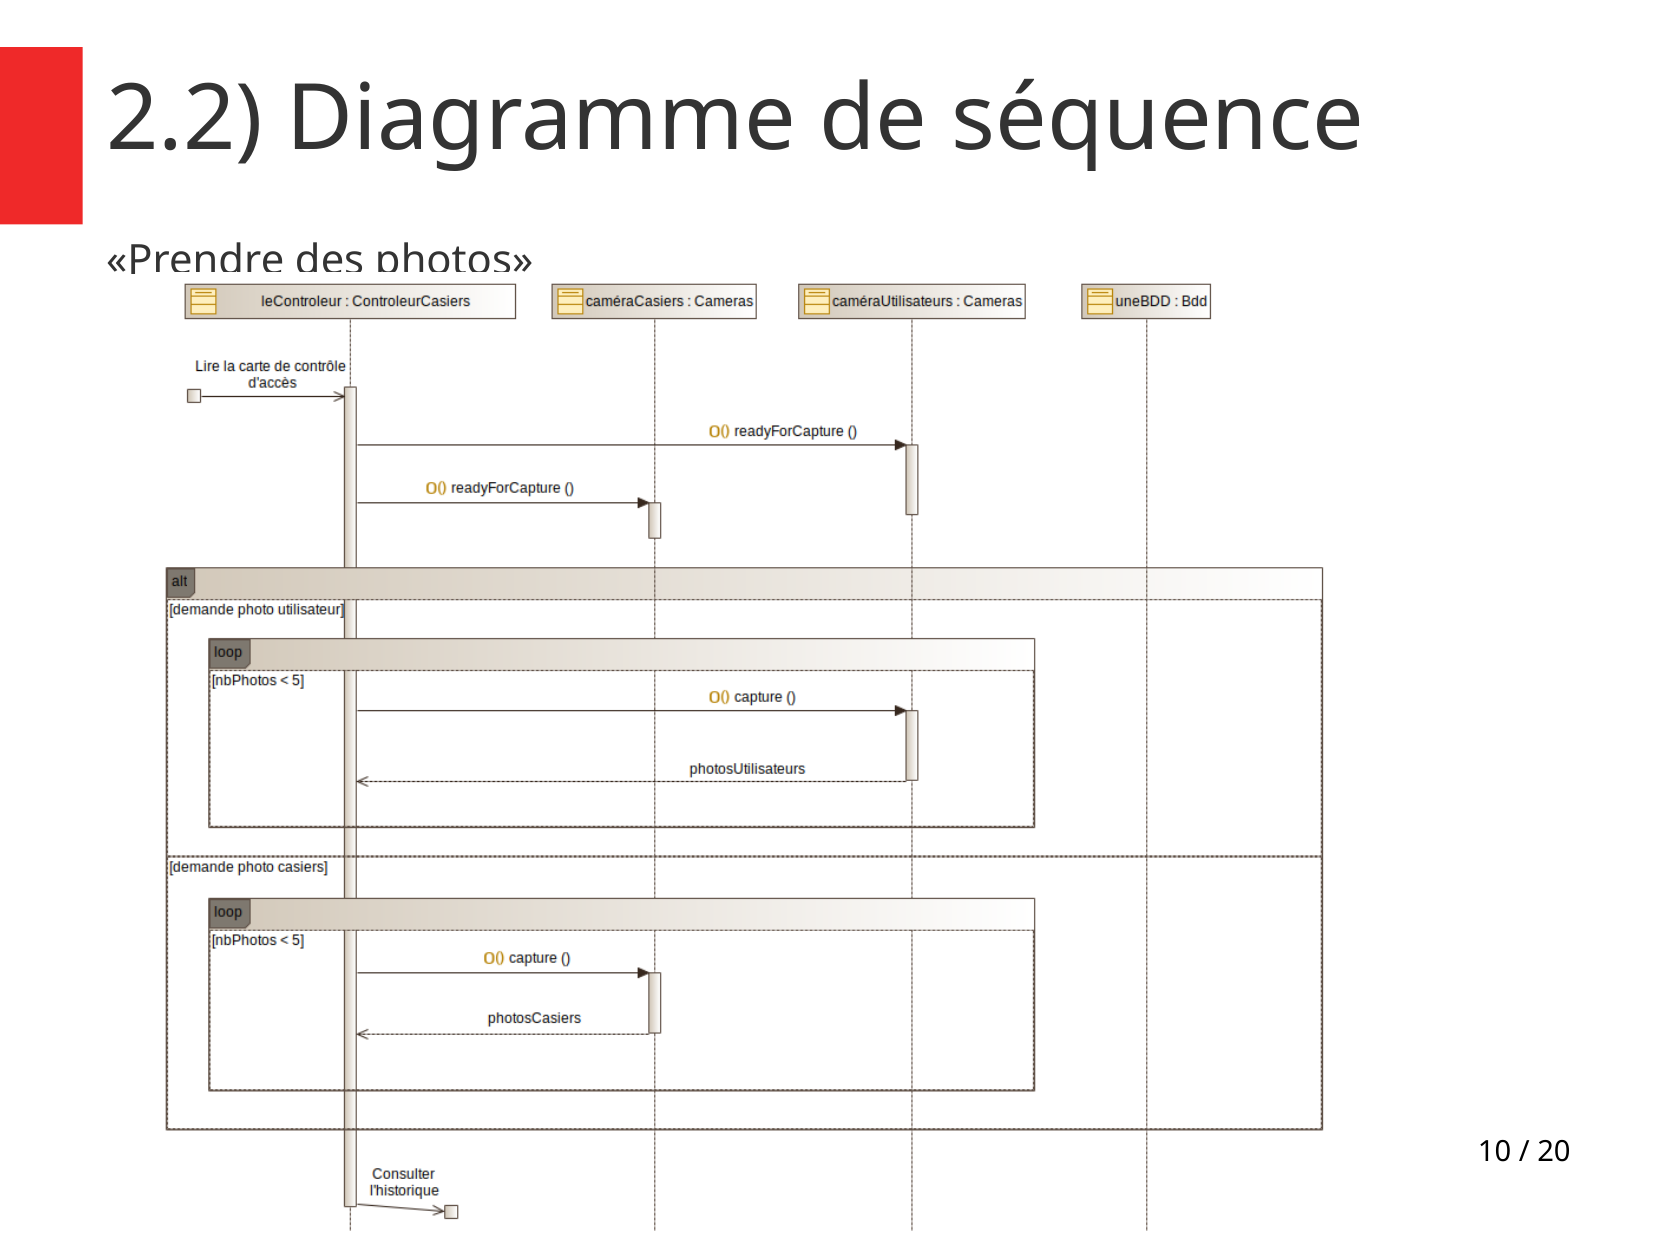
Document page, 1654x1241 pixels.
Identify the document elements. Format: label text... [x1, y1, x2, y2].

title 2.2) Diagramme de séquence «Prendre des photos» [106, 69, 1619, 284]
picture [154, 272, 1335, 1231]
